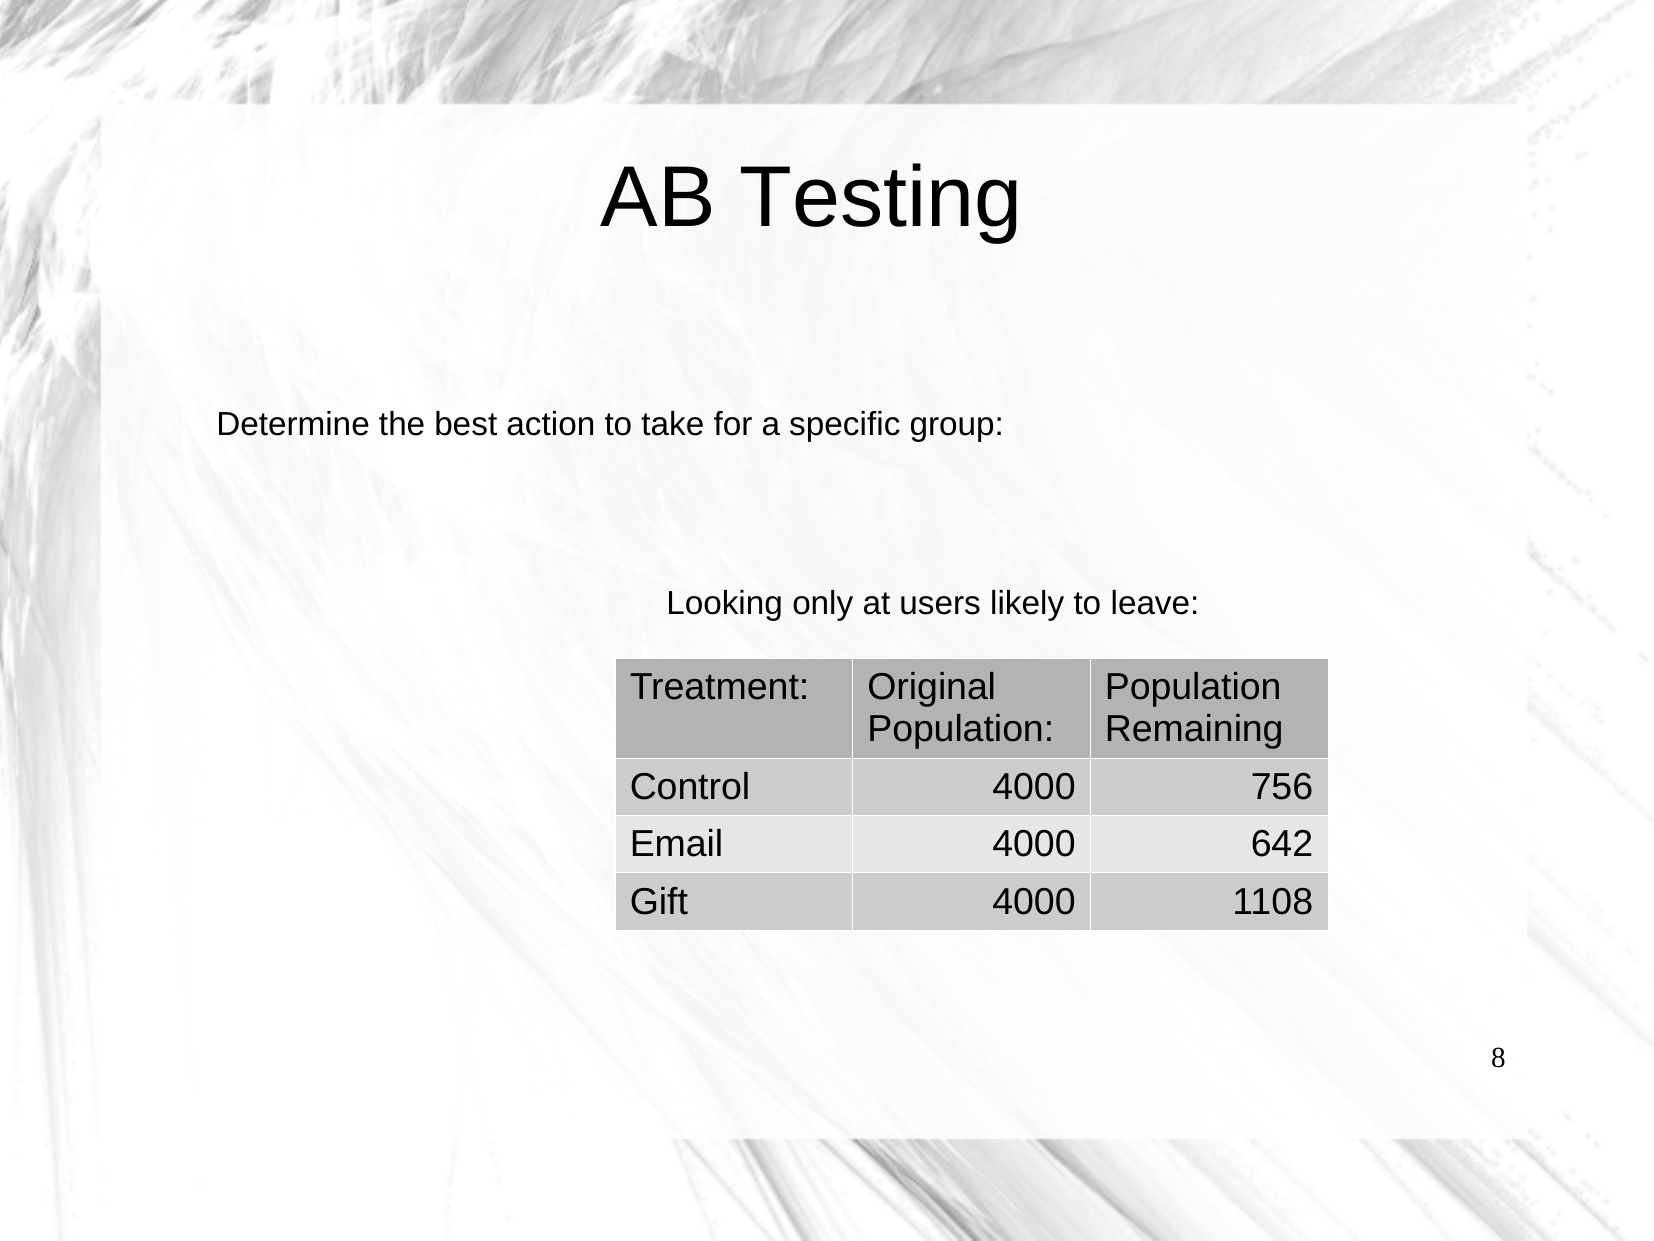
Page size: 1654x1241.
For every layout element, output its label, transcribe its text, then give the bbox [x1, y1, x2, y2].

table_cell Email [616, 816, 852, 872]
text_box Looking only at users likely to leave: [651, 577, 1215, 630]
table_cell 4000 [853, 759, 1090, 815]
table_cell Gift [616, 873, 852, 930]
table_cell 756 [1091, 759, 1328, 815]
table_cell 4000 [853, 873, 1090, 930]
table_header Treatment: [616, 659, 852, 758]
picture [0, 0, 1654, 1241]
text_box Determine the best action to take for a specific group: [201, 397, 1021, 451]
table_header Population Remaining [1091, 659, 1328, 758]
table_cell 1108 [1091, 873, 1328, 930]
title AB Testing [118, 112, 1506, 281]
table_cell 4000 [853, 816, 1090, 872]
table_cell Control [616, 759, 852, 815]
table_cell 642 [1091, 816, 1328, 872]
table_header Original Population: [853, 659, 1090, 758]
